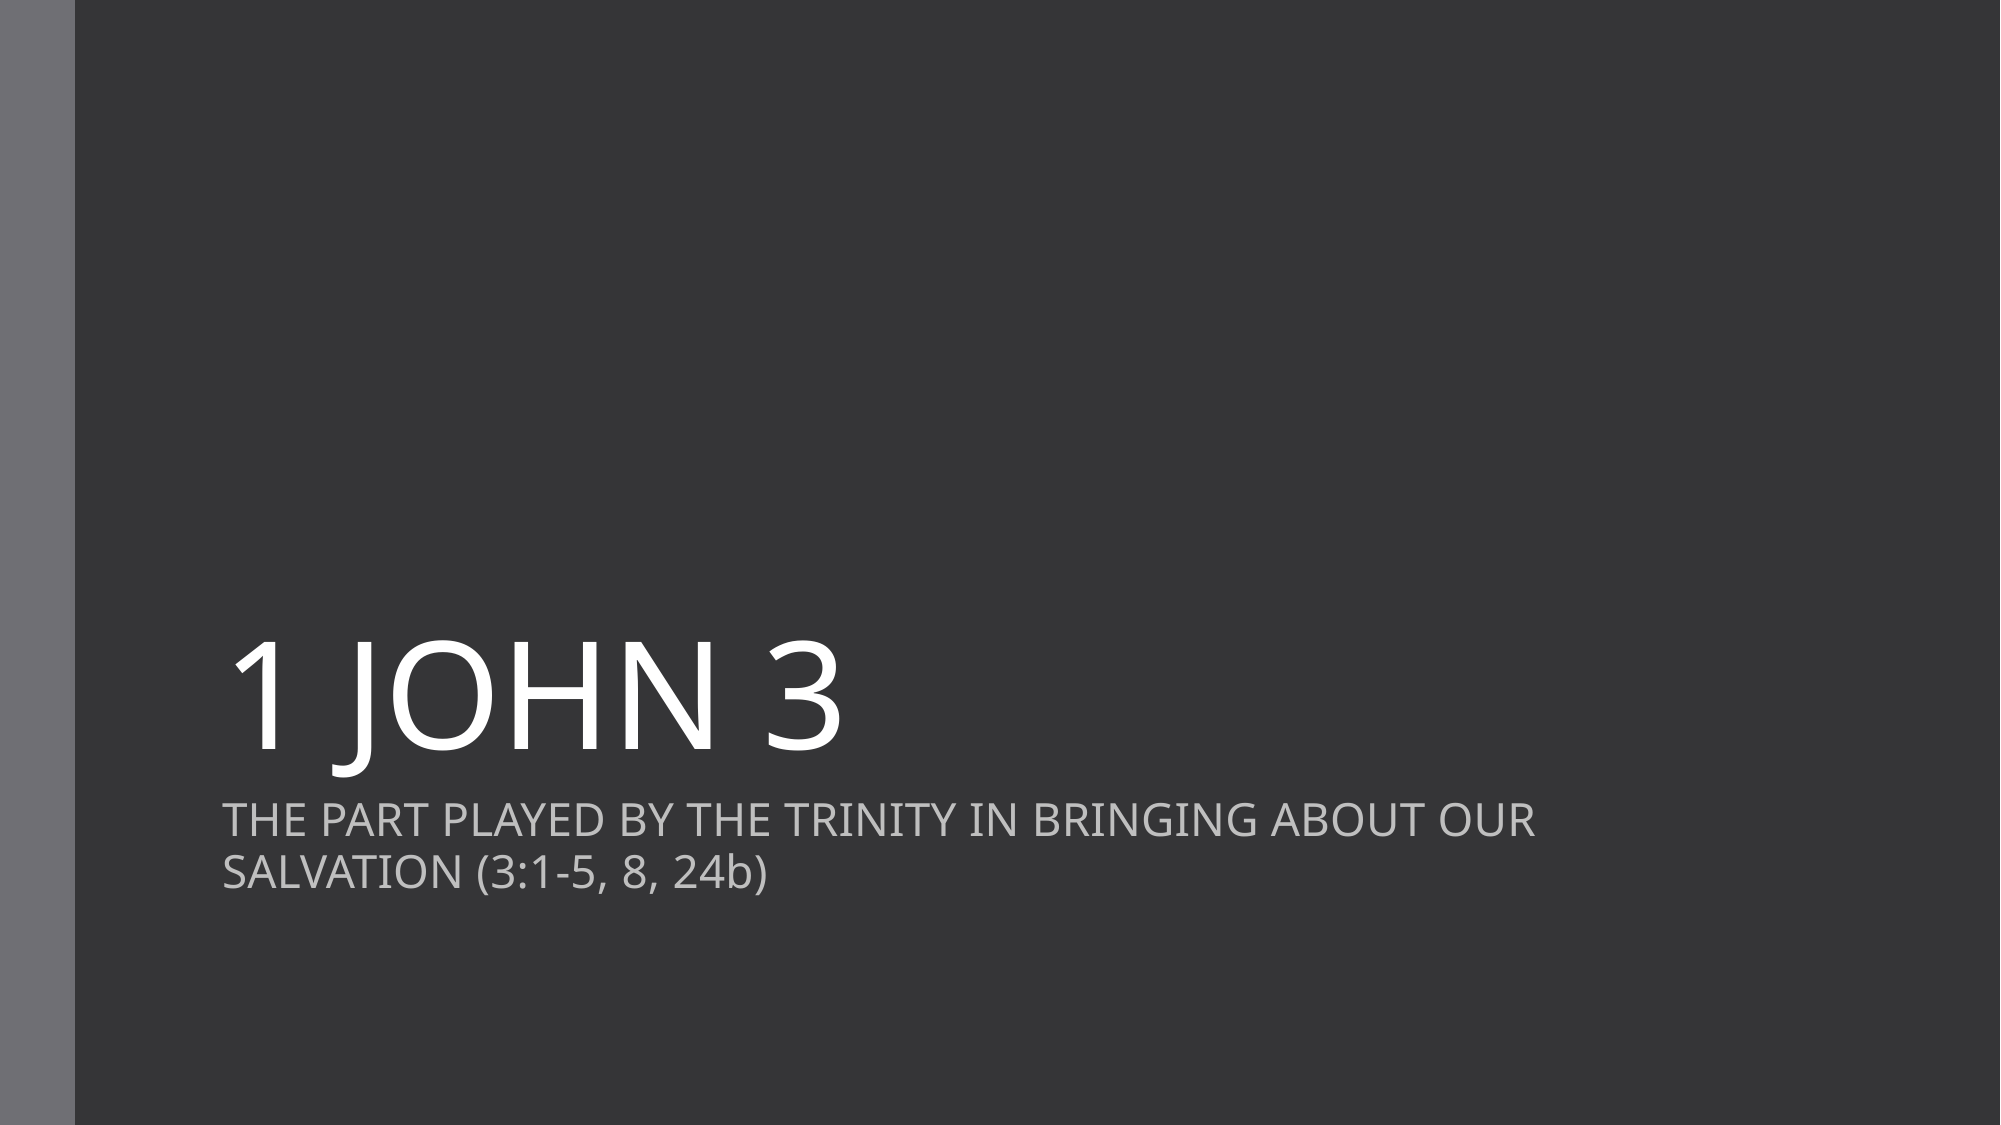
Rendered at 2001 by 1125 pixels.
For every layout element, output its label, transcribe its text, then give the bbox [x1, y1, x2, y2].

title 1 JOHN 3 [206, 124, 1752, 787]
subtitle THE PART PLAYED BY THE TRINITY IN BRINGING ABOUT OUR SALVATION (3:1-5, 8, 24b) [206, 787, 1752, 1066]
